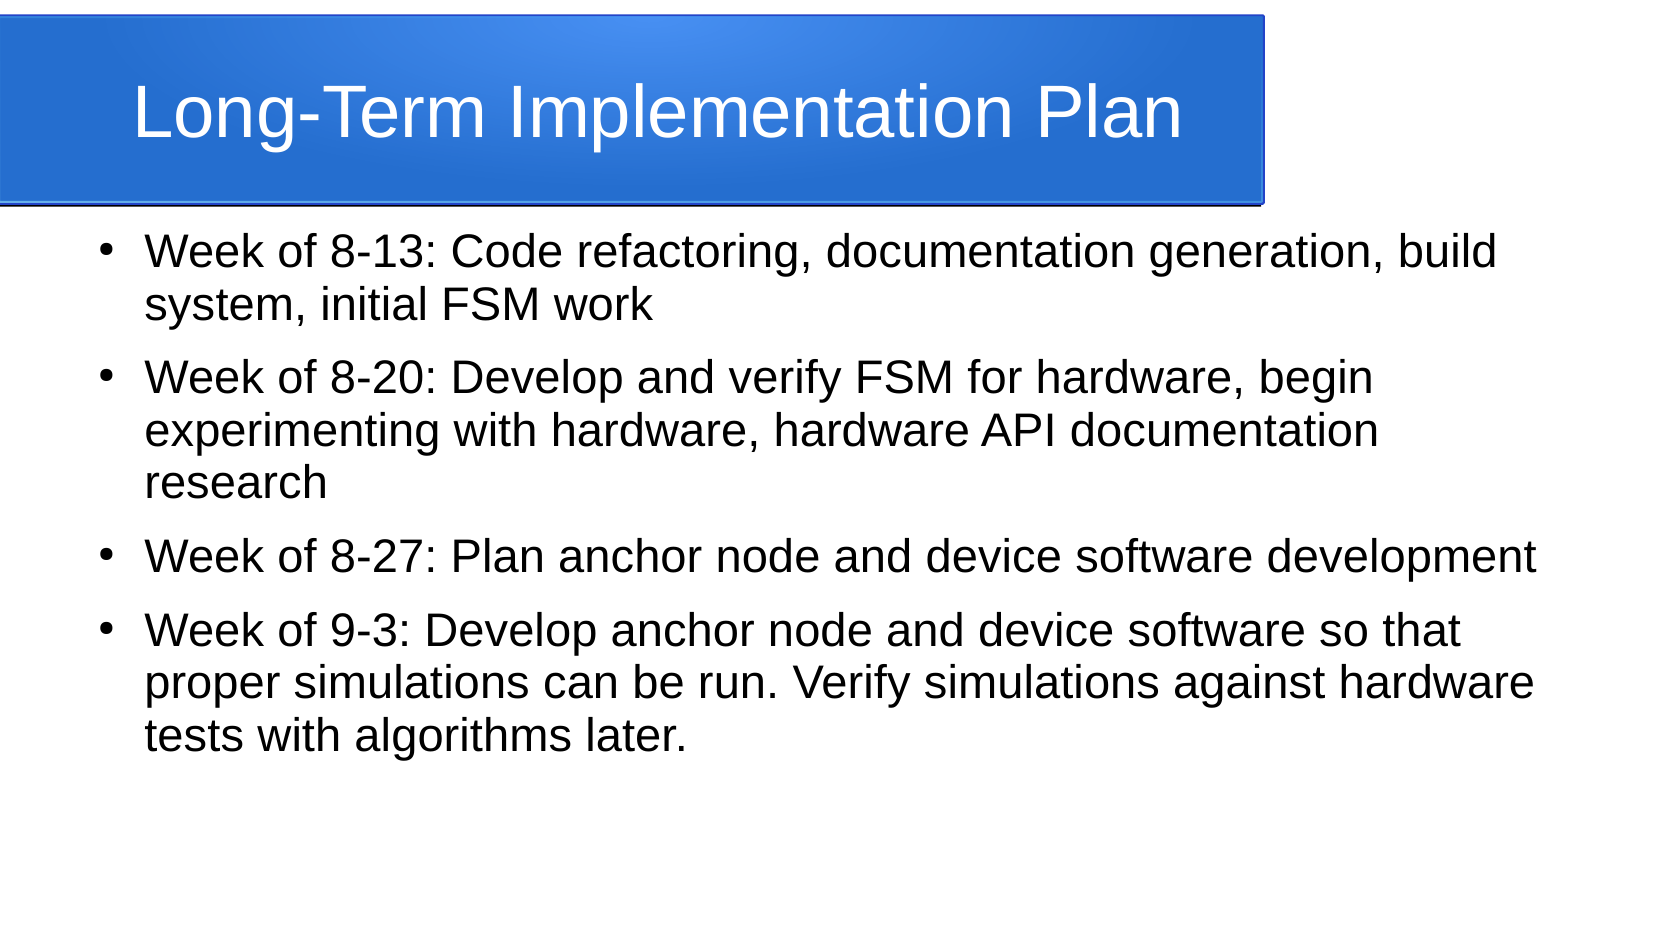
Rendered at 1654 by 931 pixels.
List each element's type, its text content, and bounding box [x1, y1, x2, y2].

list Week of 8-13: Code refactoring, documentation generation, build system, initial FSM work Week of 8-20: Develop and verify FSM for hardware, begin experimenting with hardware, hardware API documentation research Week of 8-27: Plan anchor node and device software development Week of 9-3: Develop anchor node and device software so that proper simulations can be run. Verify simulations against hardware tests with algorithms later. [82, 224, 1571, 764]
title Long-Term Implementation Plan [82, 35, 1235, 189]
